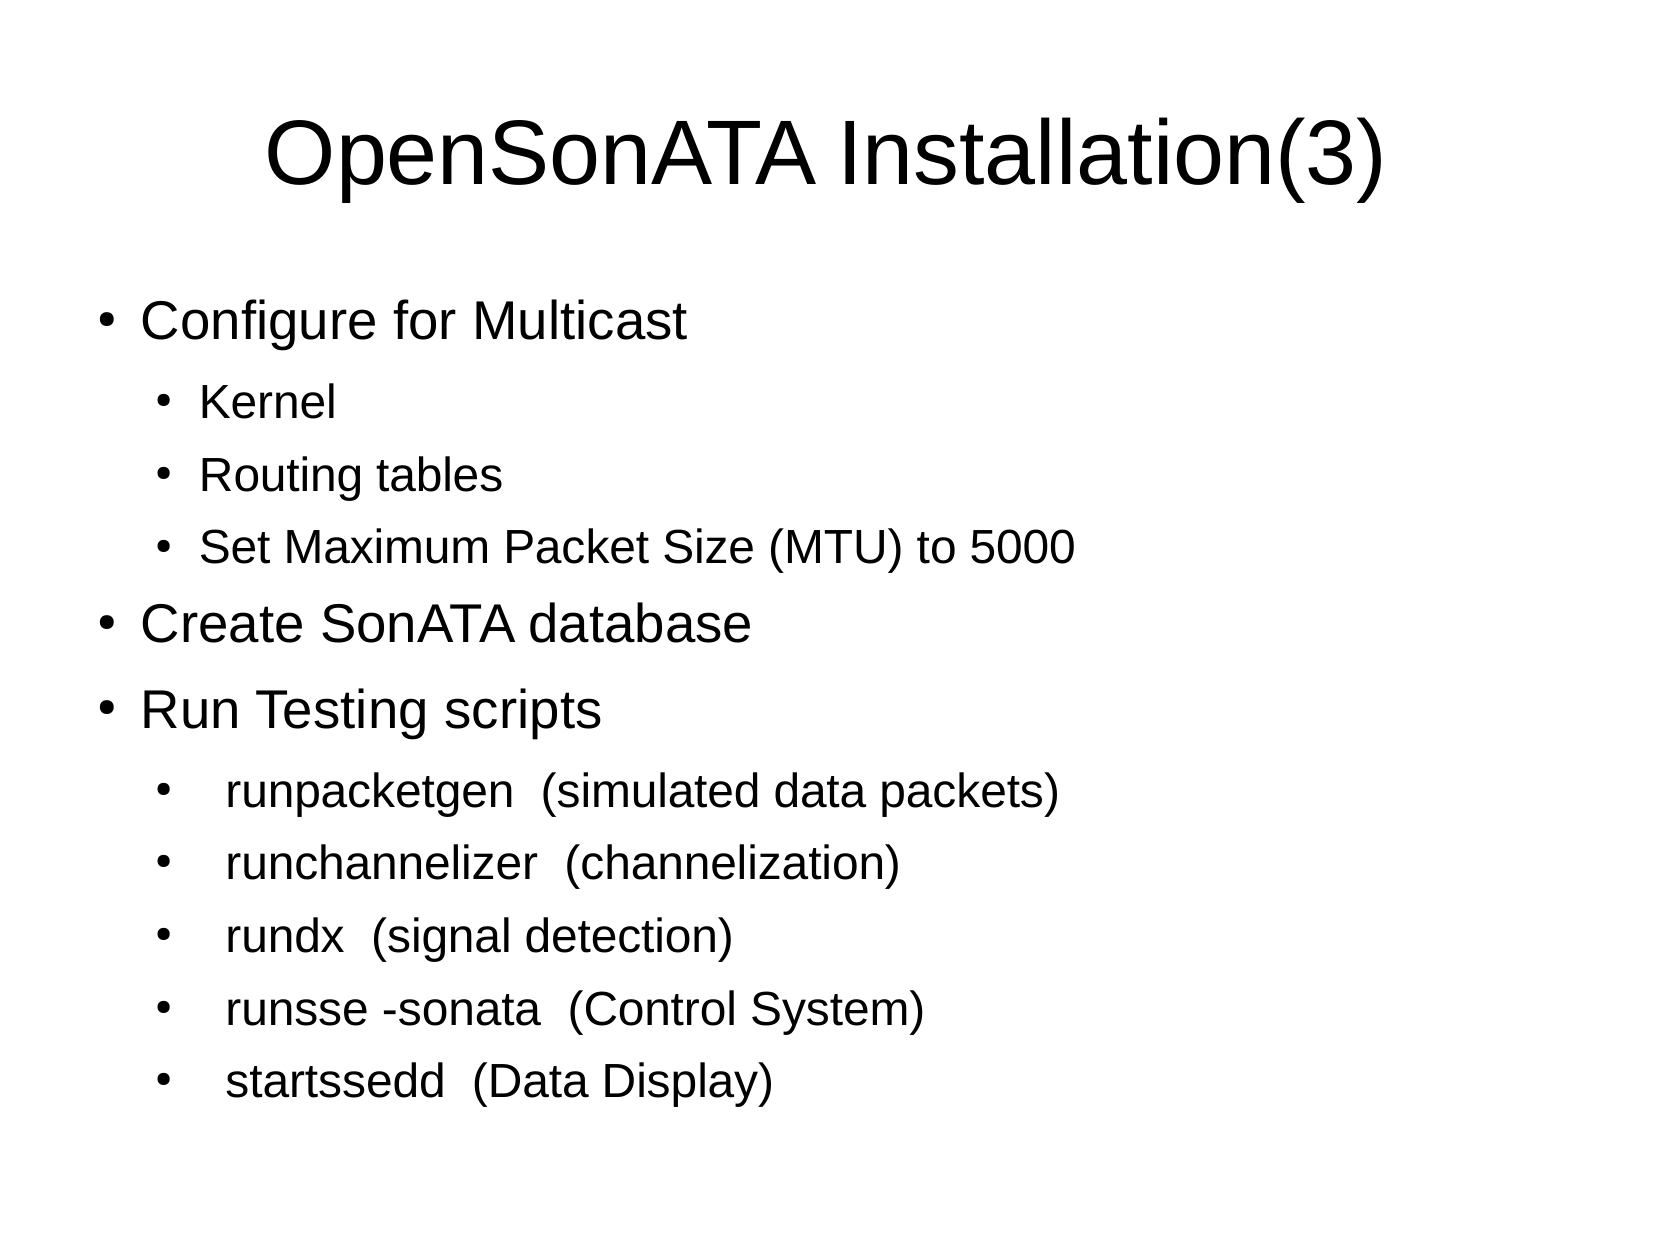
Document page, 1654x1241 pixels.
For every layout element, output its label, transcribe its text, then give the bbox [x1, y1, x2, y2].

title OpenSonATA Installation(3) [82, 56, 1571, 250]
list Configure for Multicast Kernel Routing tables Set Maximum Packet Size (MTU) to 5000 Create SonATA database Run Testing scripts runpacketgen (simulated data packets) runchannelizer (channelization) rundx (signal detection) runsse -sonata (Control System) startssedd (Data Display) [82, 290, 1571, 1109]
